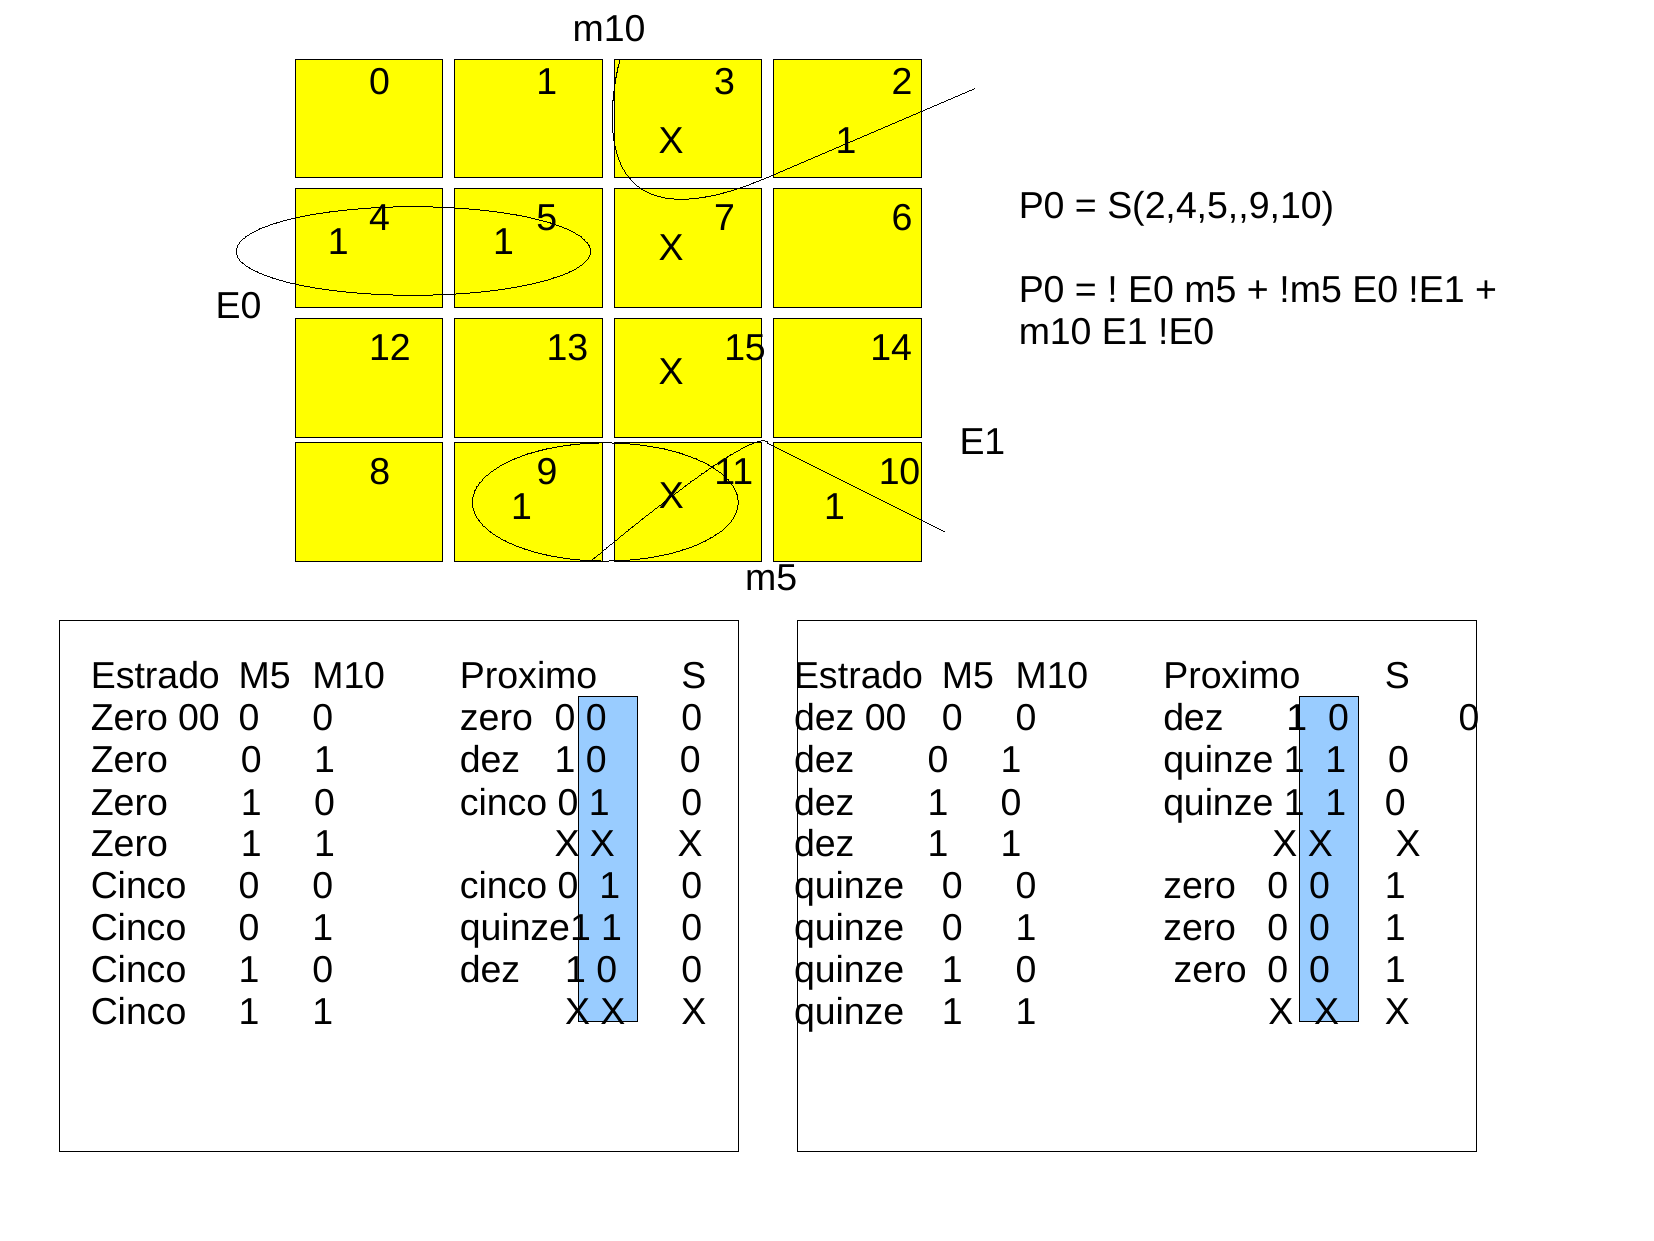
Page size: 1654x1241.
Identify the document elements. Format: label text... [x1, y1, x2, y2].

text_box [614, 500, 762, 562]
text_box m10 [558, 0, 661, 57]
text_box 12 13 15 14 [354, 319, 929, 376]
text_box [295, 442, 443, 562]
text_box 1 [496, 478, 547, 536]
text_box [454, 500, 603, 562]
text_box 1 [478, 212, 529, 270]
text_box [614, 111, 762, 178]
text_box [614, 376, 762, 438]
text_box [295, 59, 443, 178]
text_box [295, 188, 443, 308]
text_box [773, 500, 922, 562]
text_box [773, 376, 922, 438]
text_box Estrado M5 M10 Proximo S dez 00 0 0 dez 1 0 0 dez 0 1 quinze 1 1 0 dez 1 0 quinze 1 1 0 dez 1 1 X X X quinze 0 0 zero 0 0 1 quinze 0 1 zero 0 0 1 quinze 1 0 zero 0 0 1 quinze 1 1 X X X [797, 620, 1477, 1152]
text_box 4 5 7 6 [354, 189, 930, 246]
text_box P0 = S(2,4,5,,9,10) P0 = ! E0 m5 + !m5 E0 !E1 + m10 E1 !E0 [1003, 177, 1521, 487]
text_box [614, 246, 762, 308]
text_box [773, 246, 922, 308]
text_box [454, 376, 603, 438]
text_box [454, 246, 603, 308]
text_box X [643, 466, 699, 524]
text_box Estrado M5 M10 Proximo S Zero 00 0 0 zero 0 0 0 Zero 0 1 dez 1 0 0 Zero 1 0 cinco 0 1 0 Zero 1 1 X X X Cinco 0 0 cinco 0 1 0 Cinco 0 1 quinze1 1 0 Cinco 1 0 dez 1 0 0 Cinco 1 1 X X X [59, 620, 739, 1152]
text_box X [643, 112, 699, 170]
text_box E1 [944, 413, 1021, 471]
text_box 1 [313, 212, 364, 270]
text_box 1 [809, 478, 860, 536]
text_box E0 [200, 277, 277, 335]
text_box 0 1 3 2 [354, 53, 929, 111]
text_box 1 [820, 112, 872, 170]
text_box X [643, 342, 699, 400]
text_box [295, 318, 443, 438]
text_box [454, 111, 603, 178]
text_box m5 [730, 549, 813, 607]
text_box [773, 111, 922, 178]
text_box 8 9 11 10 [354, 443, 937, 500]
text_box X [643, 218, 699, 276]
